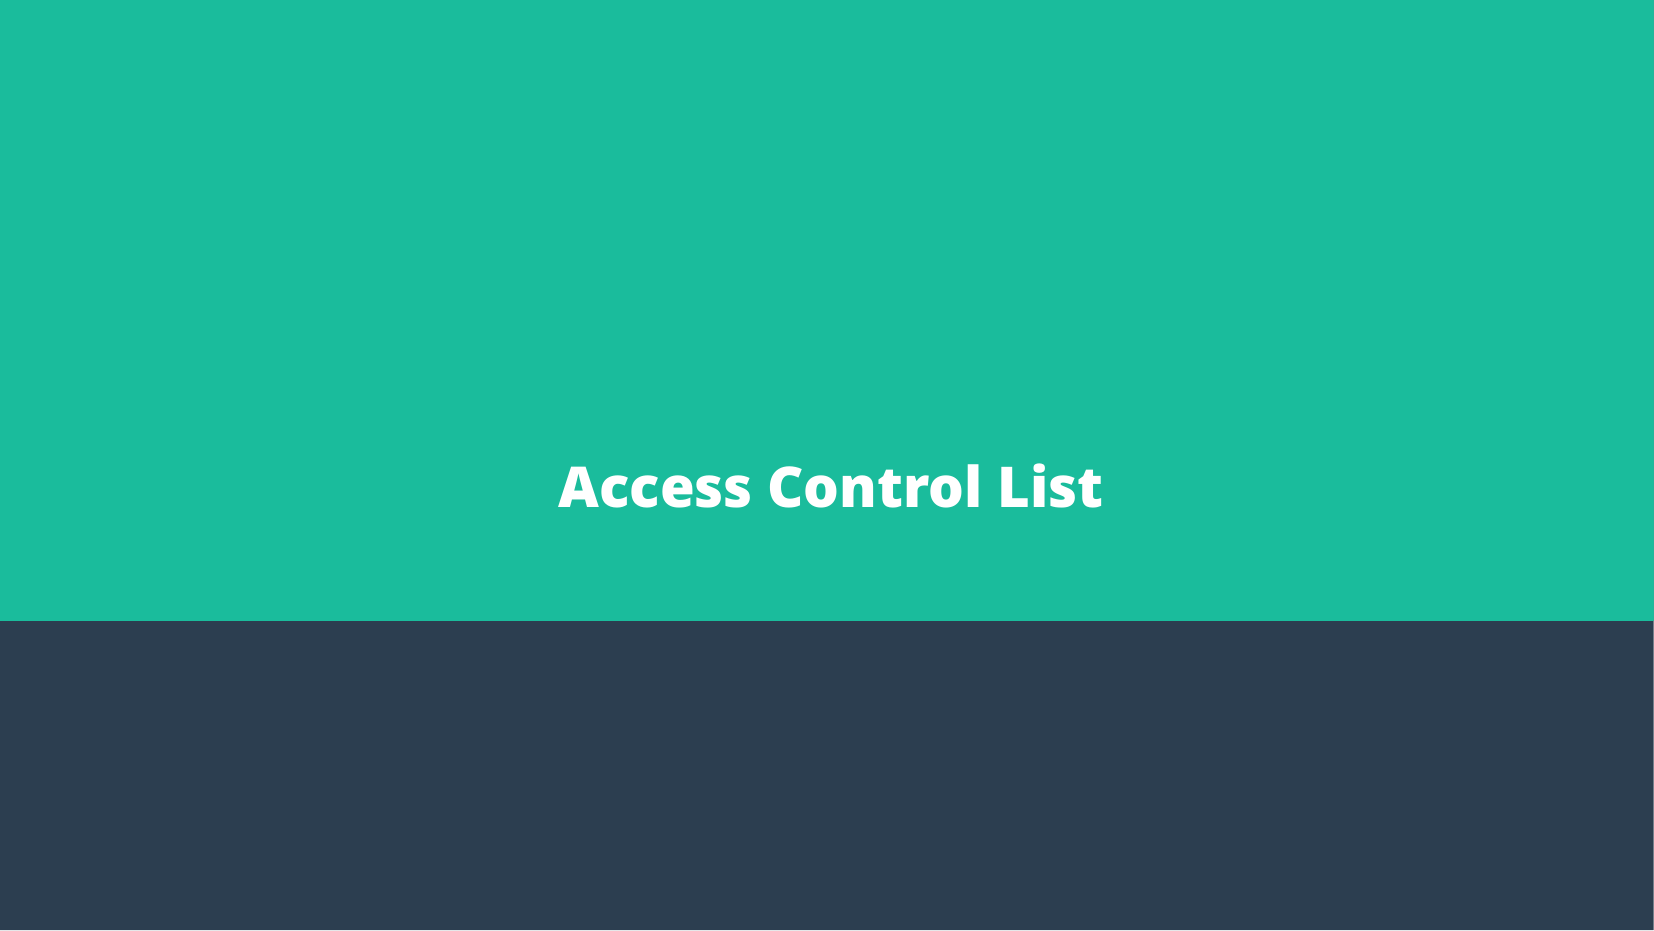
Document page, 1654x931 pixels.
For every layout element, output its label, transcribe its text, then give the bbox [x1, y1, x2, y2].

title Access Control List [70, 343, 1607, 589]
